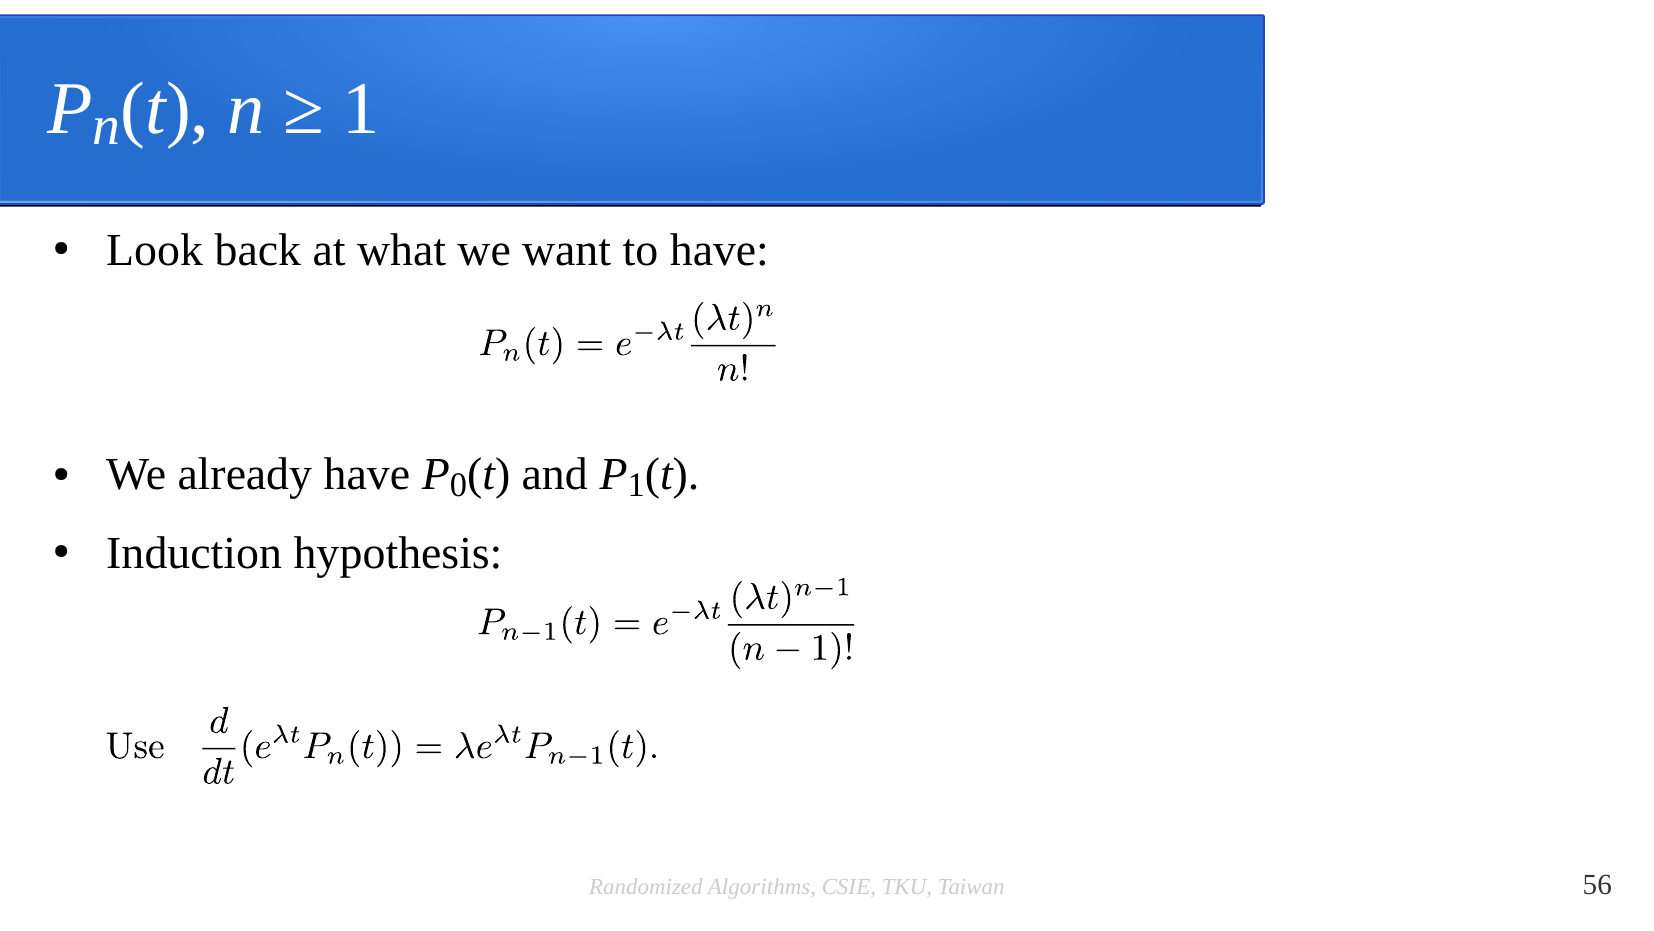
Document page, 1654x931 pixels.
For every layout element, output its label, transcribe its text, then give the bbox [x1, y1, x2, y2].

picture [476, 300, 778, 383]
list Look back at what we want to have: We already have P0(t) and P1(t). Induction hypothesis: [35, 224, 1524, 764]
picture [476, 577, 855, 670]
picture [103, 705, 658, 786]
title Pn(t), n ≥ 1 [47, 35, 1199, 189]
